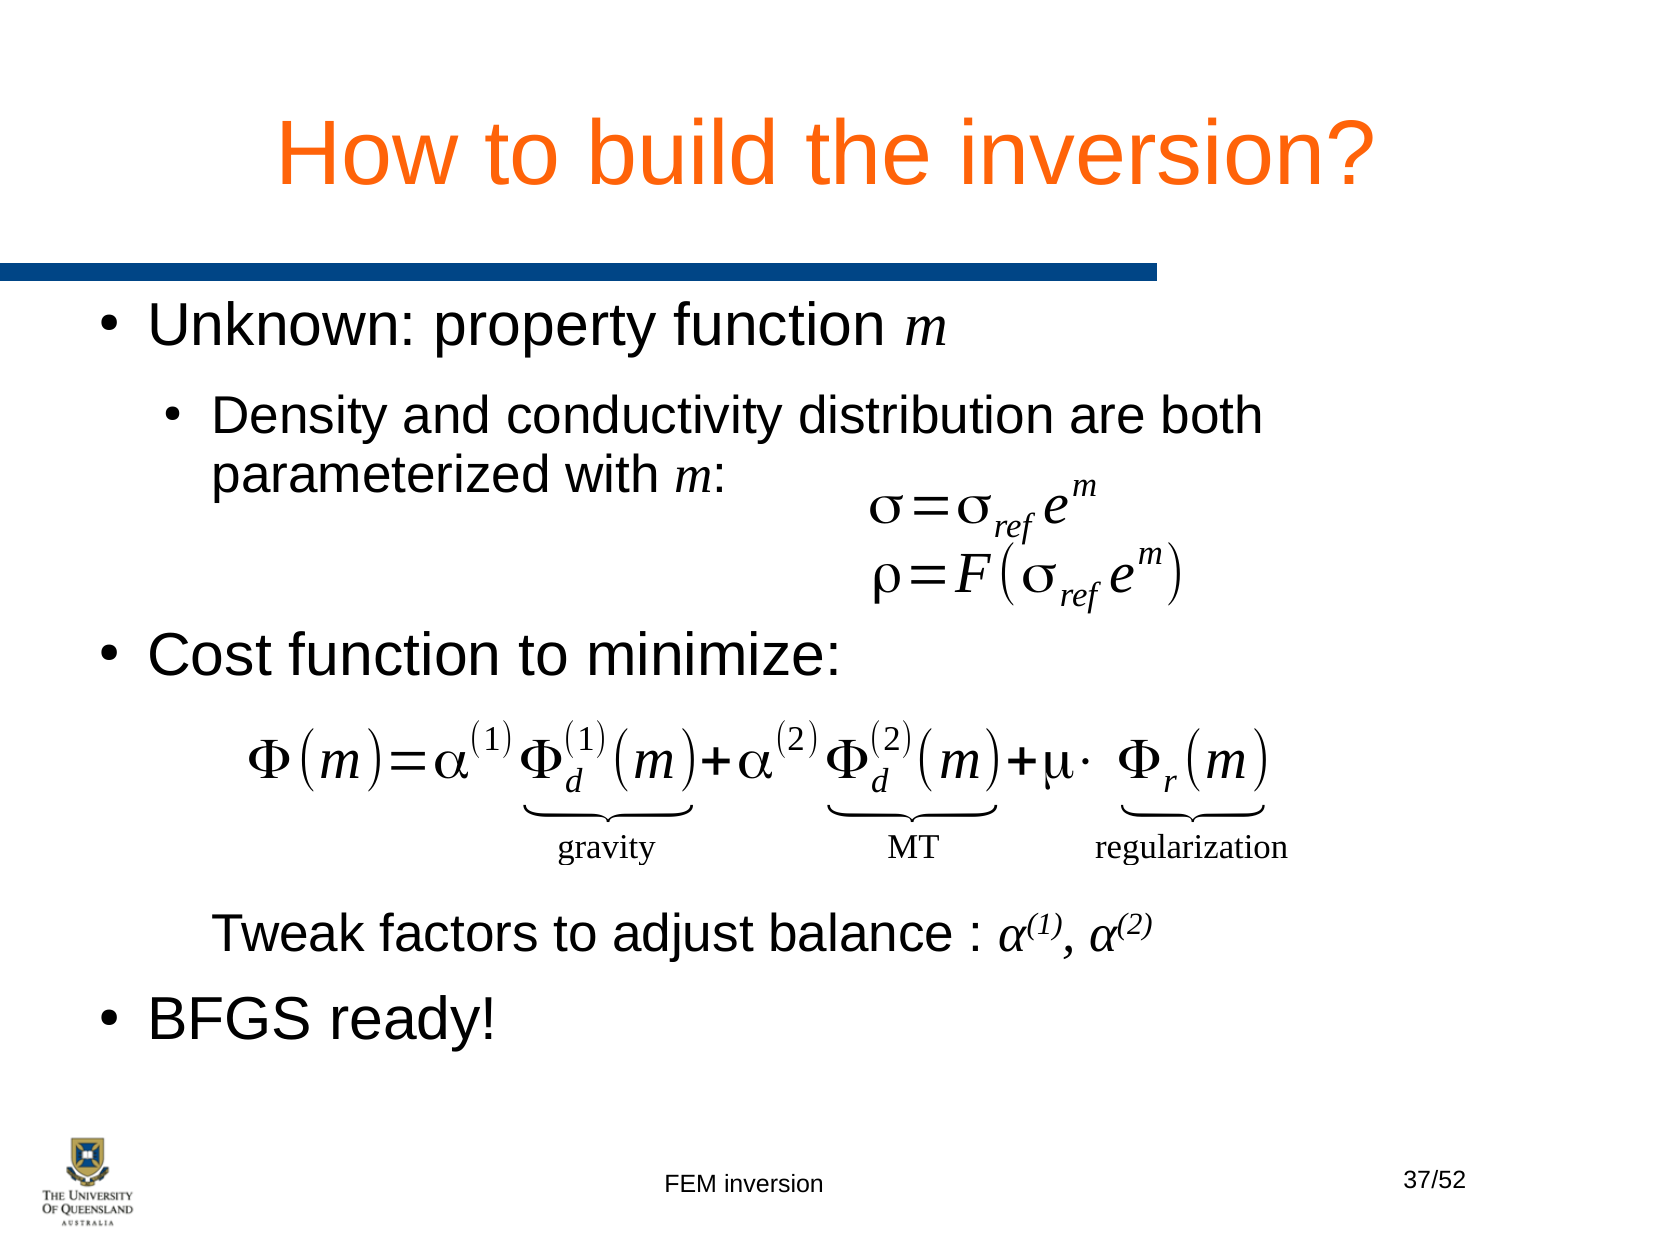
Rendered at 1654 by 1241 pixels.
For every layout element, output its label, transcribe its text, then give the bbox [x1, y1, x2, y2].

chart [241, 718, 1298, 865]
picture [35, 1133, 142, 1235]
chart [862, 463, 1192, 614]
list Unknown: property function m Density and conductivity distribution are both parameterized with m: Cost function to minimize: Tweak factors to adjust balance : α(1), α(2) BFGS ready! [82, 290, 1571, 1054]
title How to build the inversion? [82, 49, 1571, 257]
